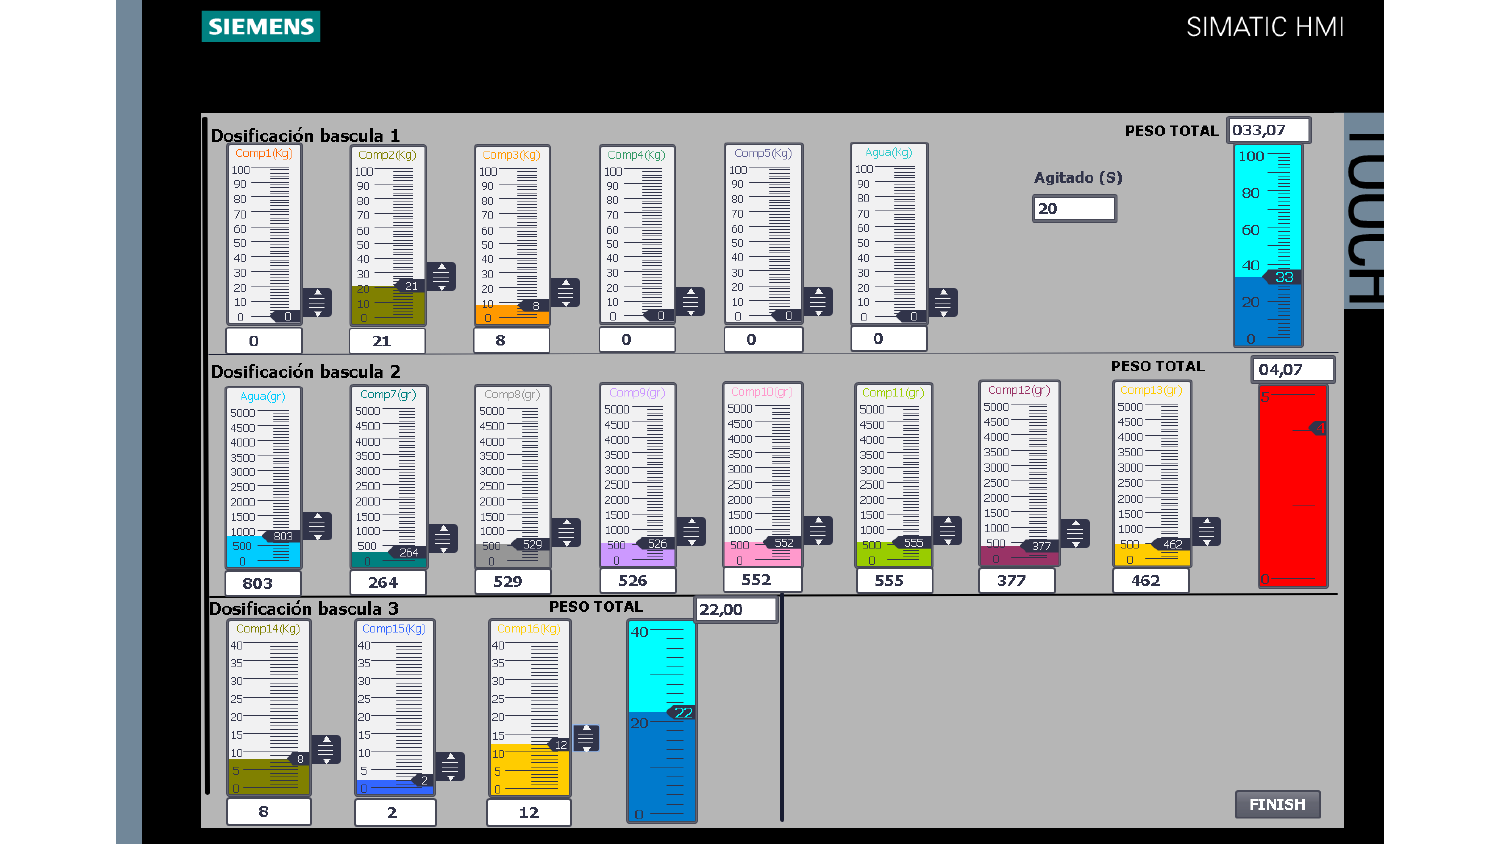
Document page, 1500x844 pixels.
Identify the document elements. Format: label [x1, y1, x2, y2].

picture [116, 0, 1384, 844]
